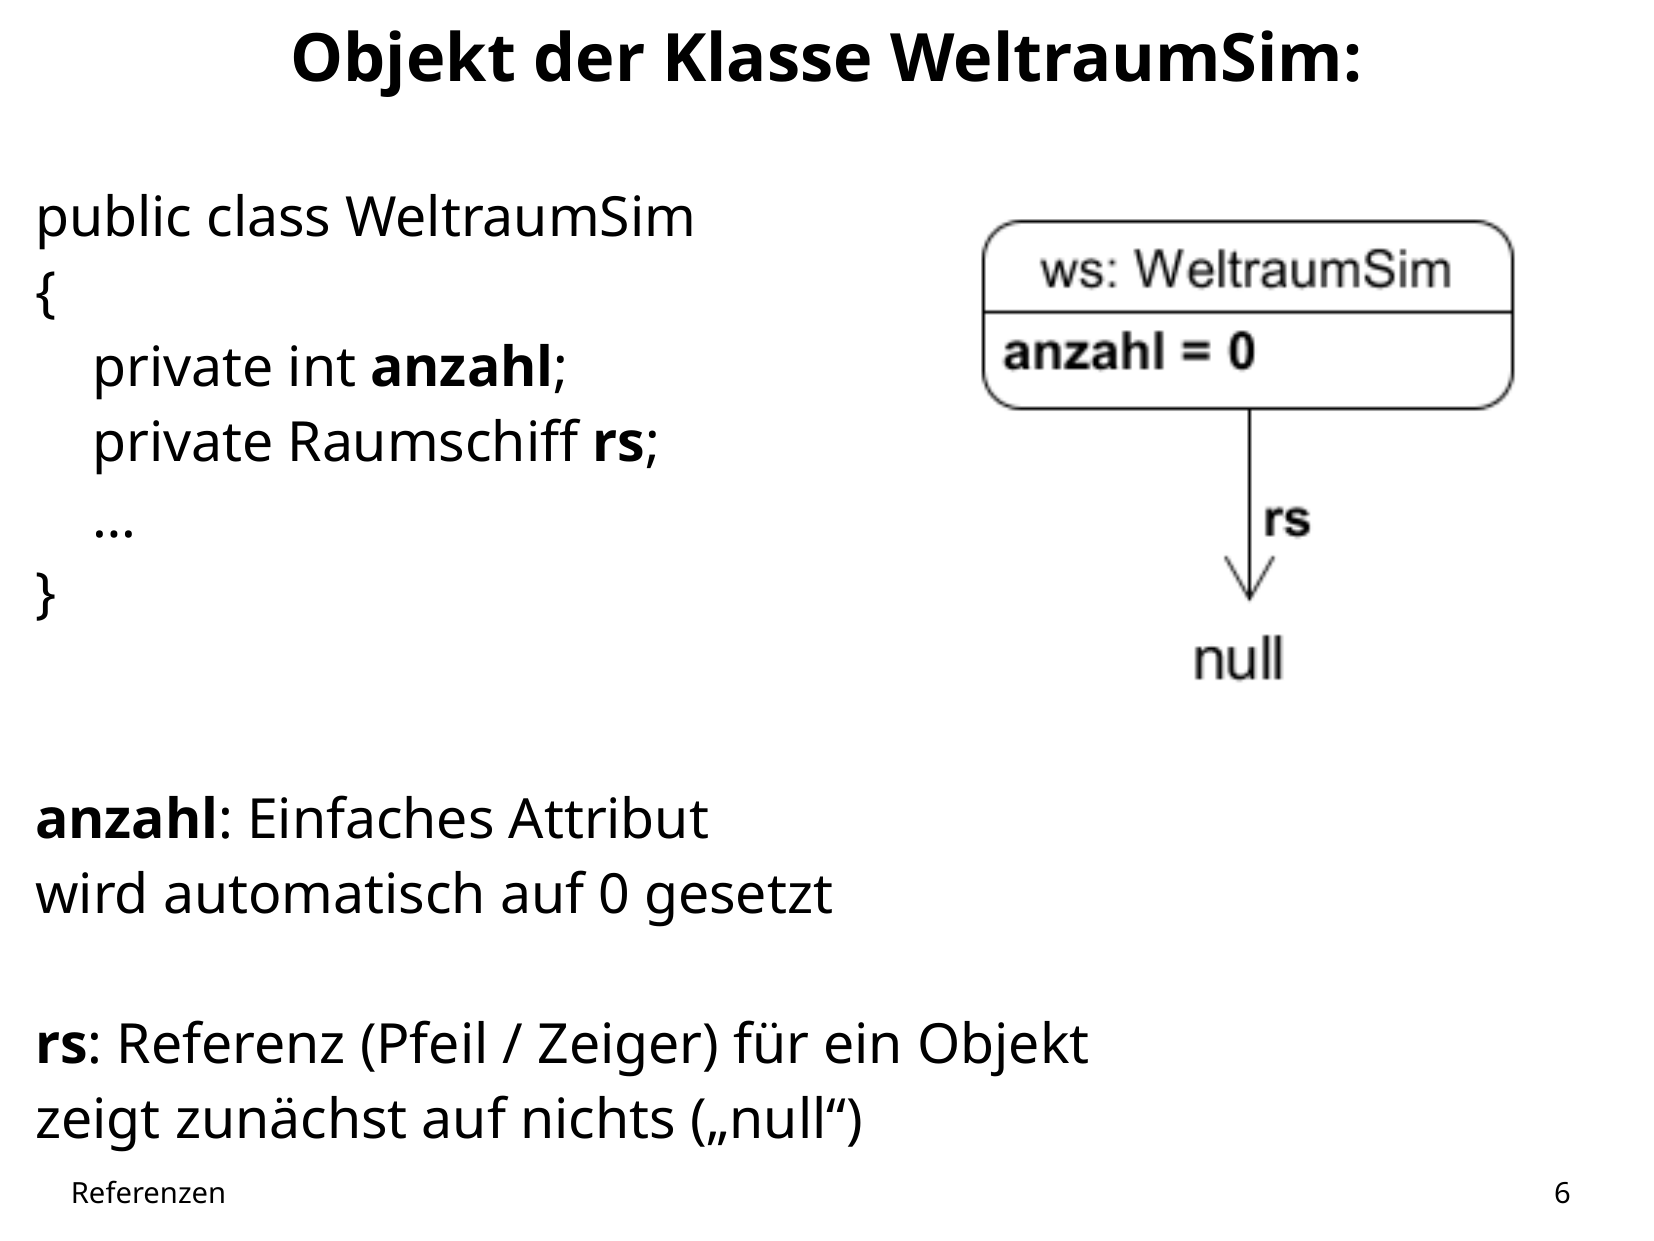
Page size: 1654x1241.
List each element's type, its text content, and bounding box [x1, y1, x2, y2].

list public class WeltraumSim { private int anzahl; private Raumschiff rs; … } anzahl: Einfaches Attribut wird automatisch auf 0 gesetzt rs: Referenz (Pfeil / Zeiger) für ein Objekt zeigt zunächst auf nichts („null“) [35, 177, 1619, 1158]
picture [980, 218, 1518, 686]
title Objekt der Klasse WeltraumSim: [0, 5, 1654, 107]
